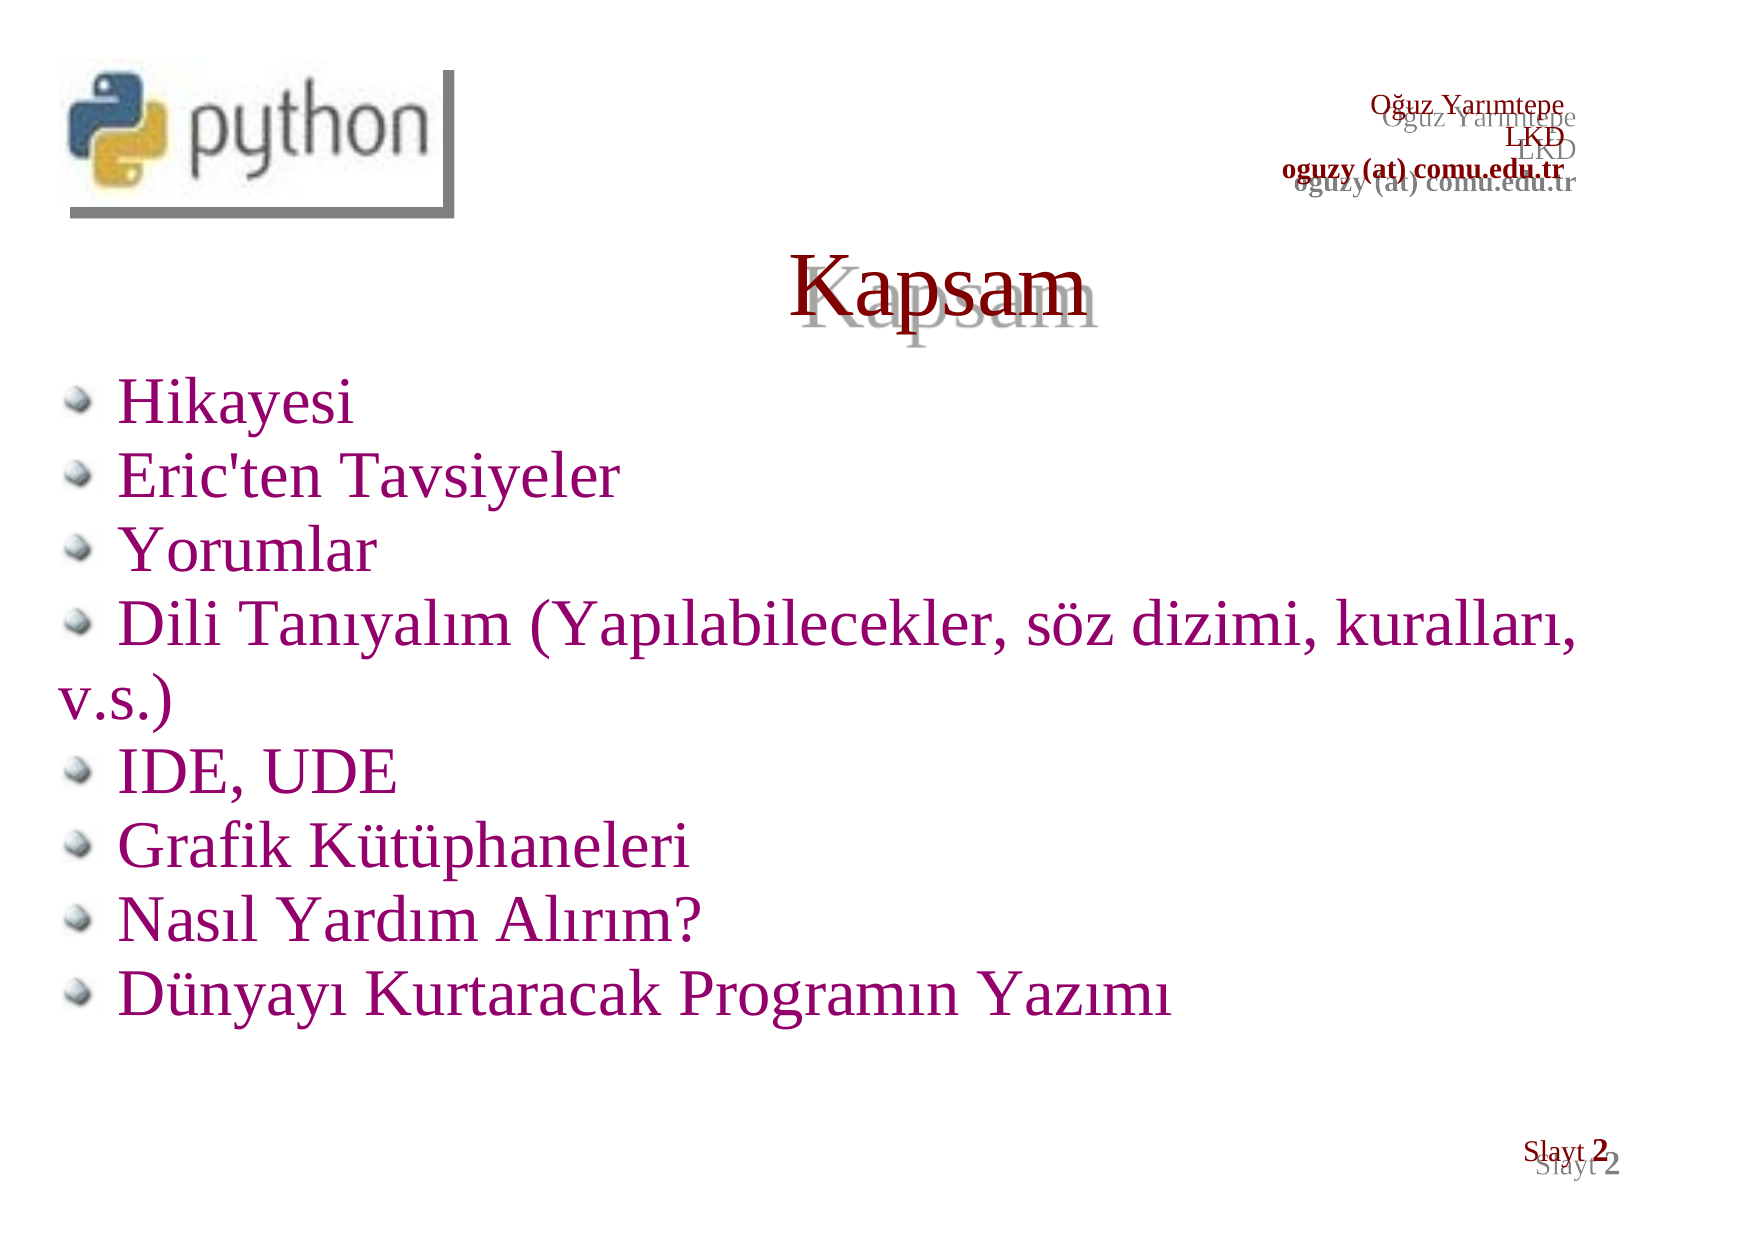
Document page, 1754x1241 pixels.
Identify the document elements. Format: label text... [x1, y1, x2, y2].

title Kapsam [194, 214, 1684, 333]
subtitle Hikayesi Eric'ten Tavsiyeler Yorumlar Dili Tanıyalım (Yapılabilecekler, söz dizimi, kuralları, v.s.) IDE, UDE Grafik Kütüphaneleri Nasıl Yardım Alırım? Dünyayı Kurtaracak Programın Yazımı [59, 333, 1695, 1061]
picture [59, 58, 443, 207]
